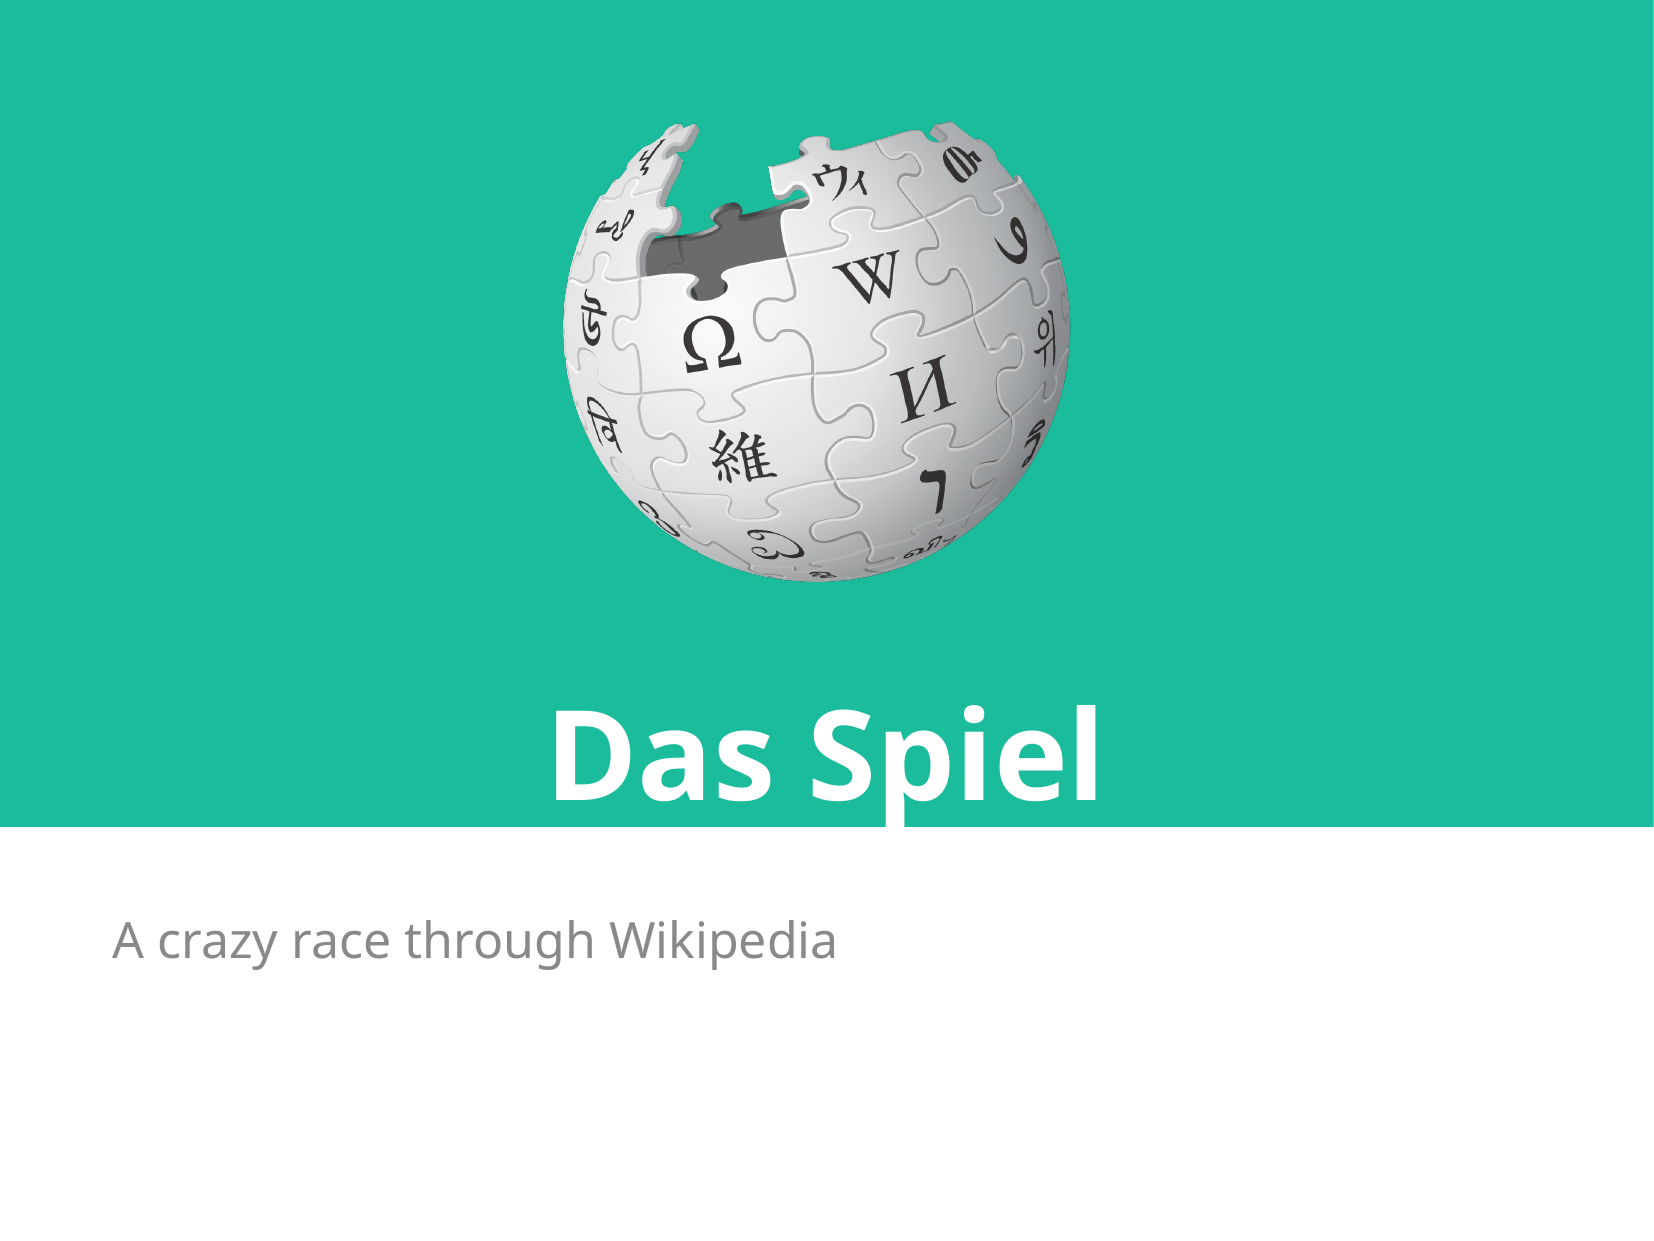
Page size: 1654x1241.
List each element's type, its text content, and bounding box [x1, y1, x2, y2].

title Das Spiel [112, 309, 1540, 826]
picture [561, 118, 1073, 586]
list A crazy race through Wikipedia [112, 829, 1540, 1102]
